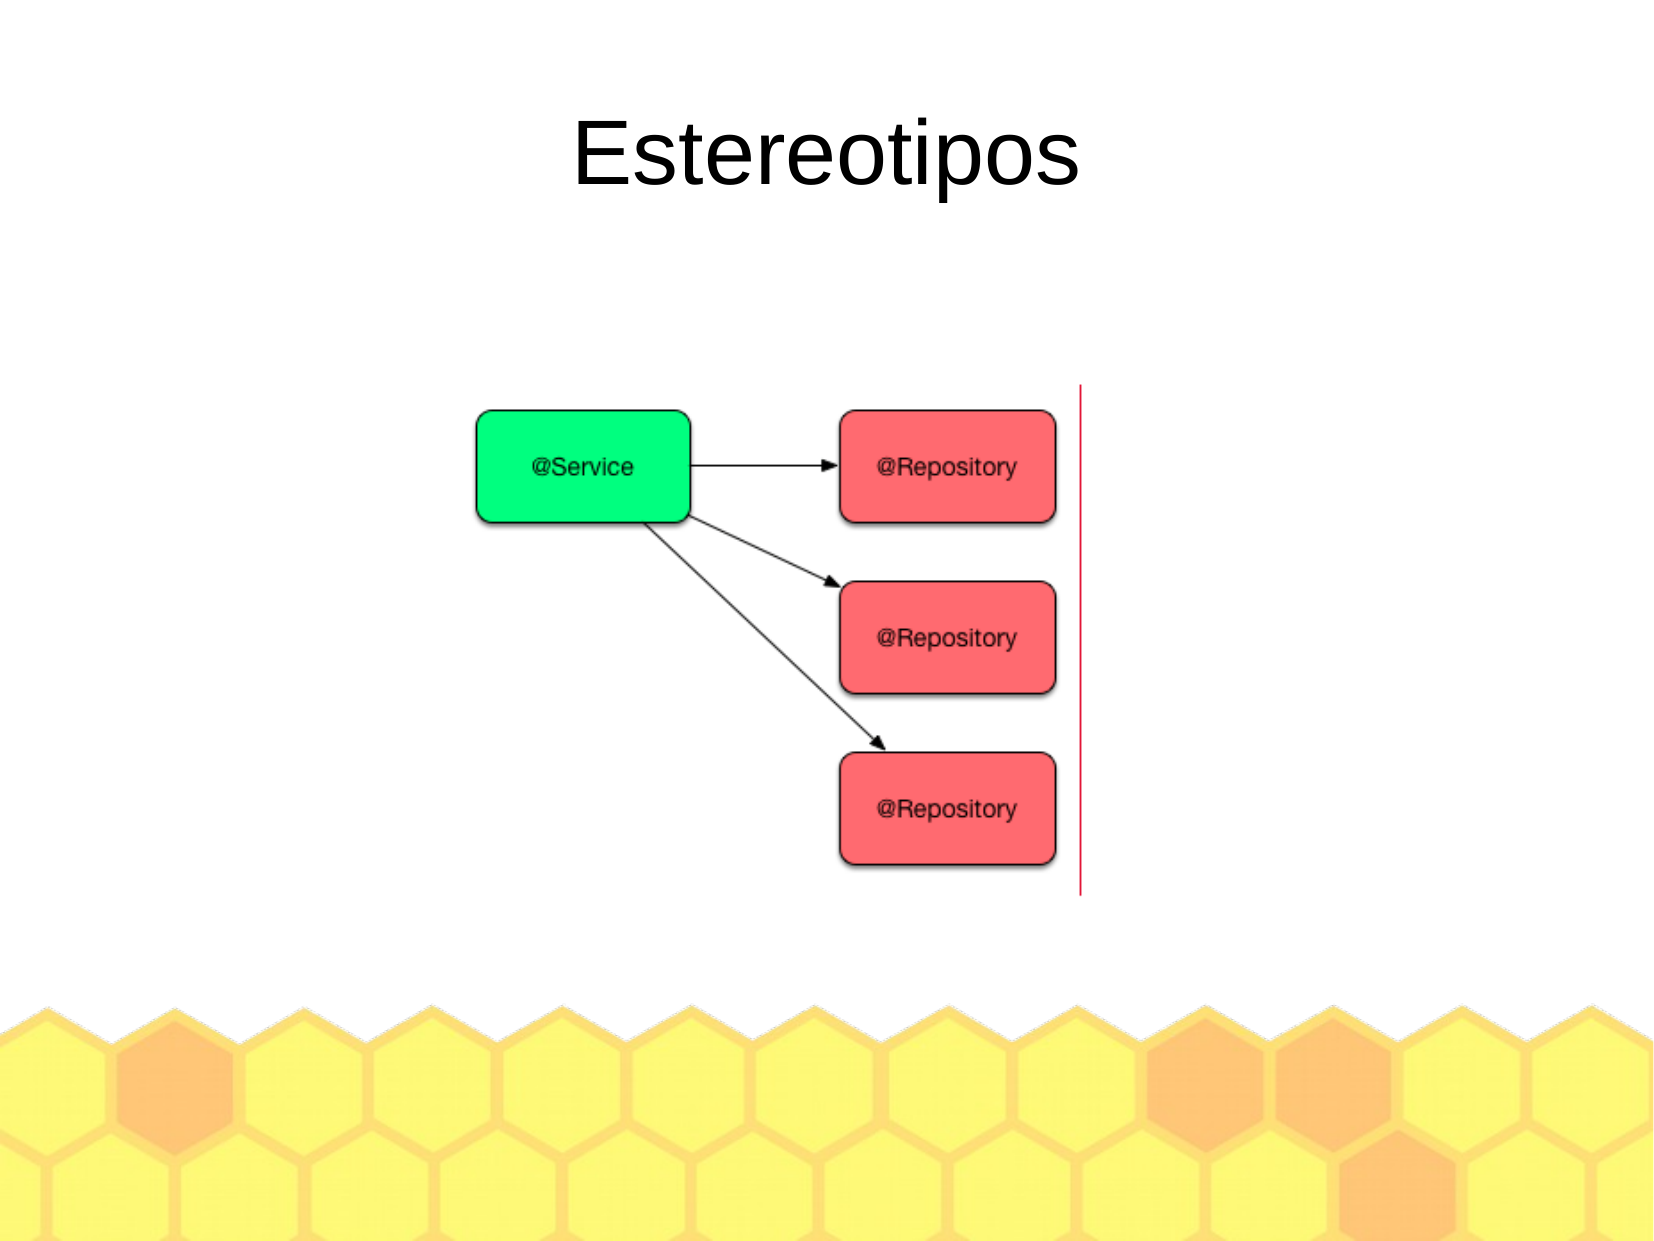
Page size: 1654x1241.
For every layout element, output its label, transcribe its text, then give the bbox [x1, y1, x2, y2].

title Estereotipos [82, 49, 1571, 257]
picture [419, 344, 1276, 931]
picture [0, 1001, 1654, 1241]
